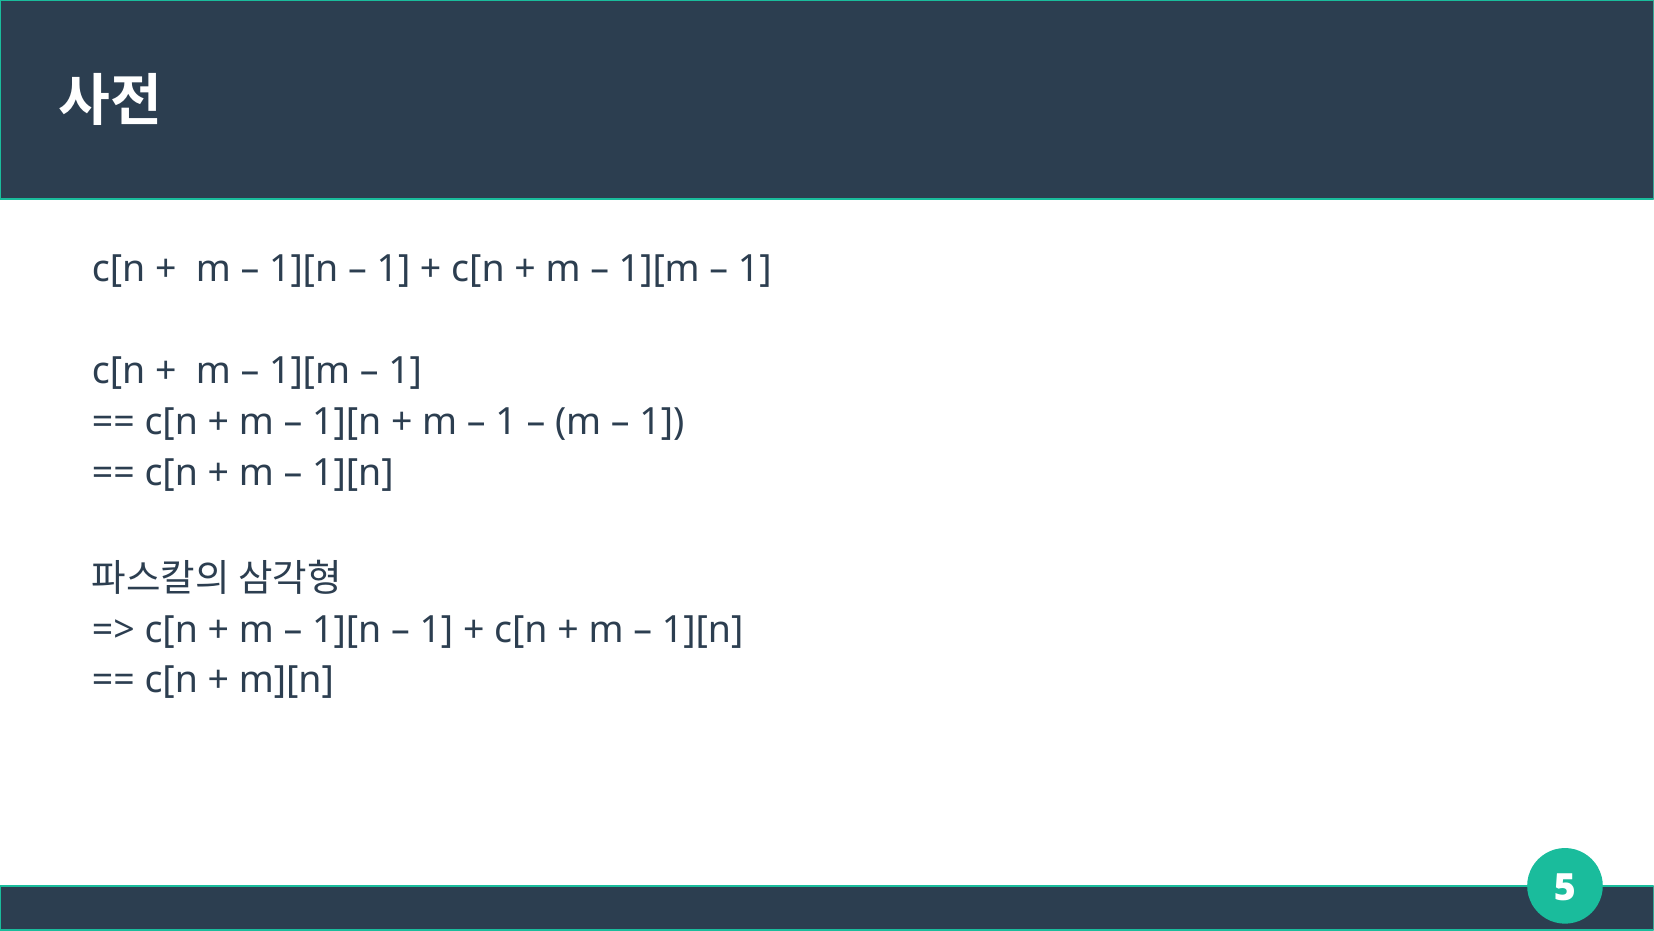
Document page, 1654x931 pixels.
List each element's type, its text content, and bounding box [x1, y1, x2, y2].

text_box c[n + m – 1][n – 1] + c[n + m – 1][m – 1] c[n + m – 1][m – 1] == c[n + m – 1][n + m – 1 – (m – 1]) == c[n + m – 1][n] 파스칼의 삼각형 => c[n + m – 1][n – 1] + c[n + m – 1][n] == c[n + m][n] [77, 234, 976, 676]
title 사전 [59, 37, 1595, 155]
